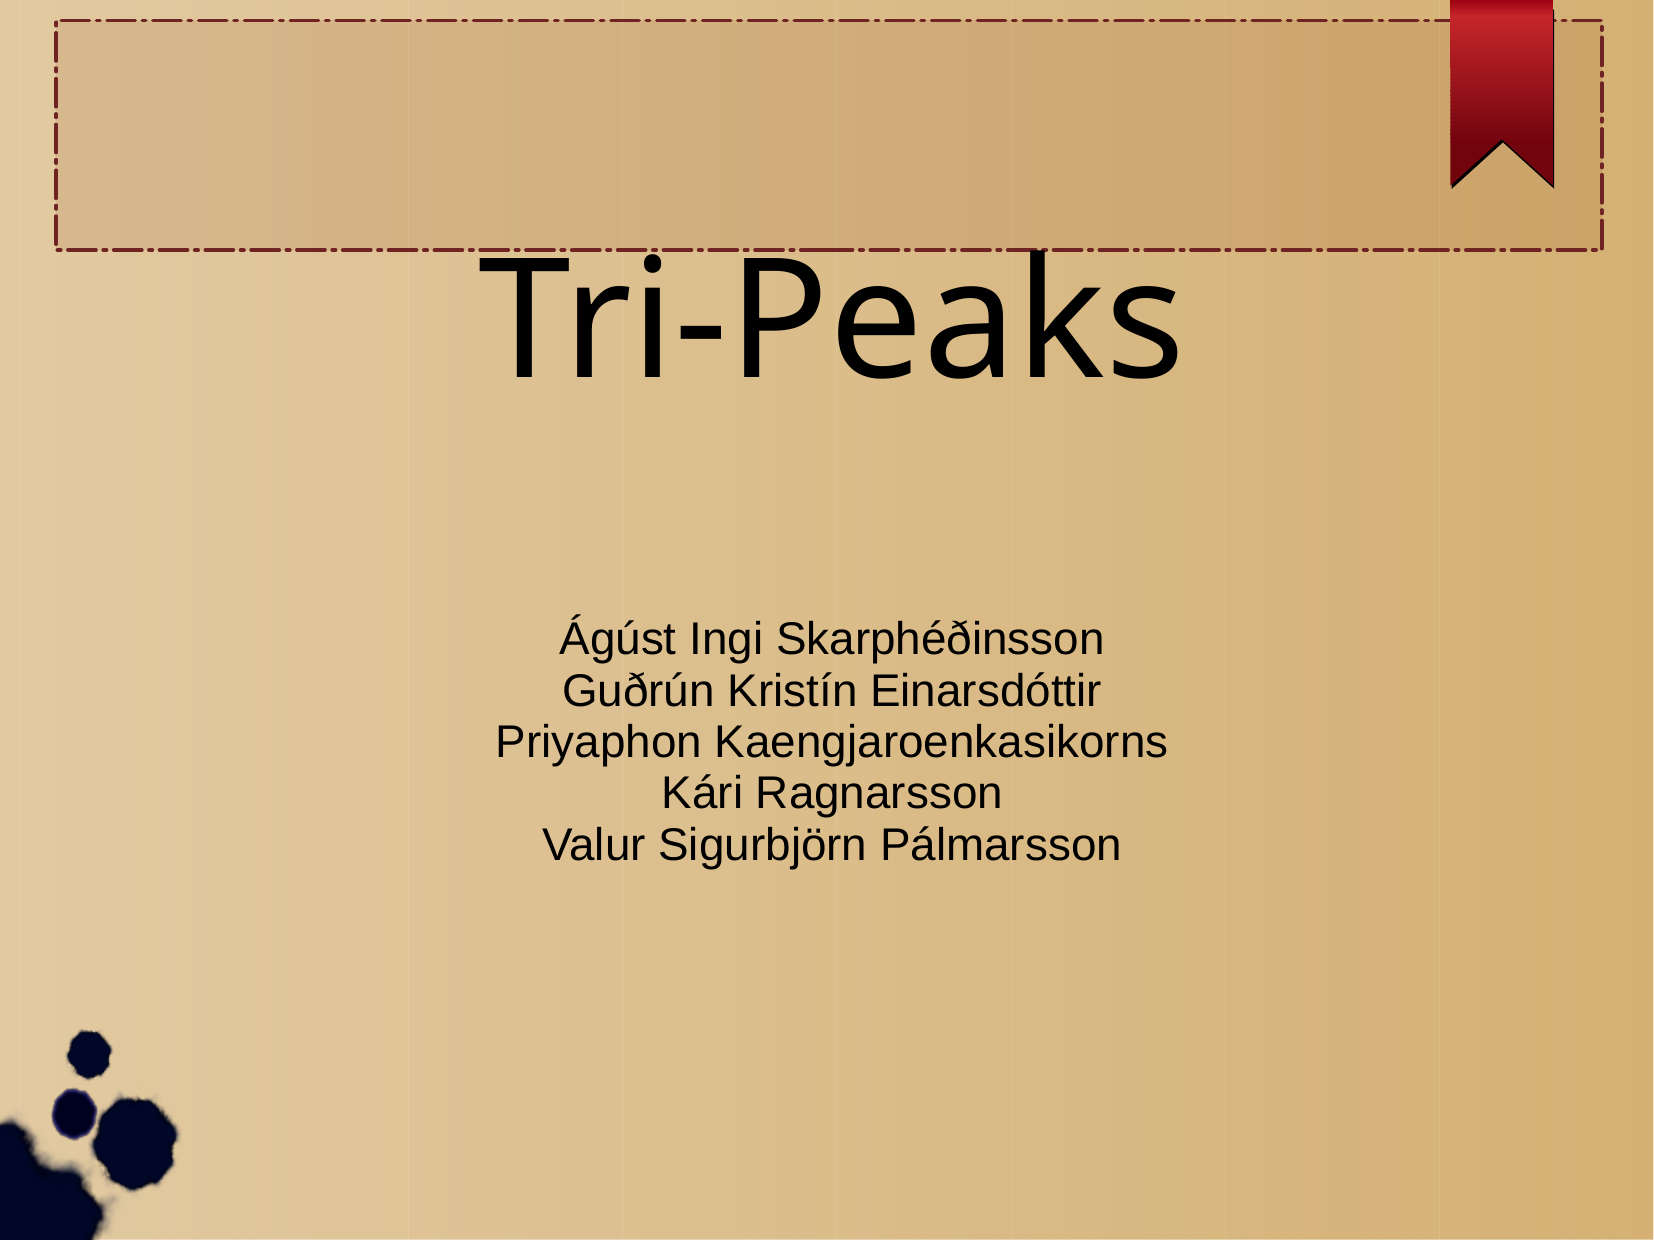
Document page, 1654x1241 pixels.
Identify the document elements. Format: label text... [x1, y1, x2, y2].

subtitle Tri-Peaks Ágúst Ingi Skarphéðinsson Guðrún Kristín Einarsdóttir Priyaphon Kaengjaroenkasikorns Kári Ragnarsson Valur Sigurbjörn Pálmarsson [135, 93, 1531, 976]
